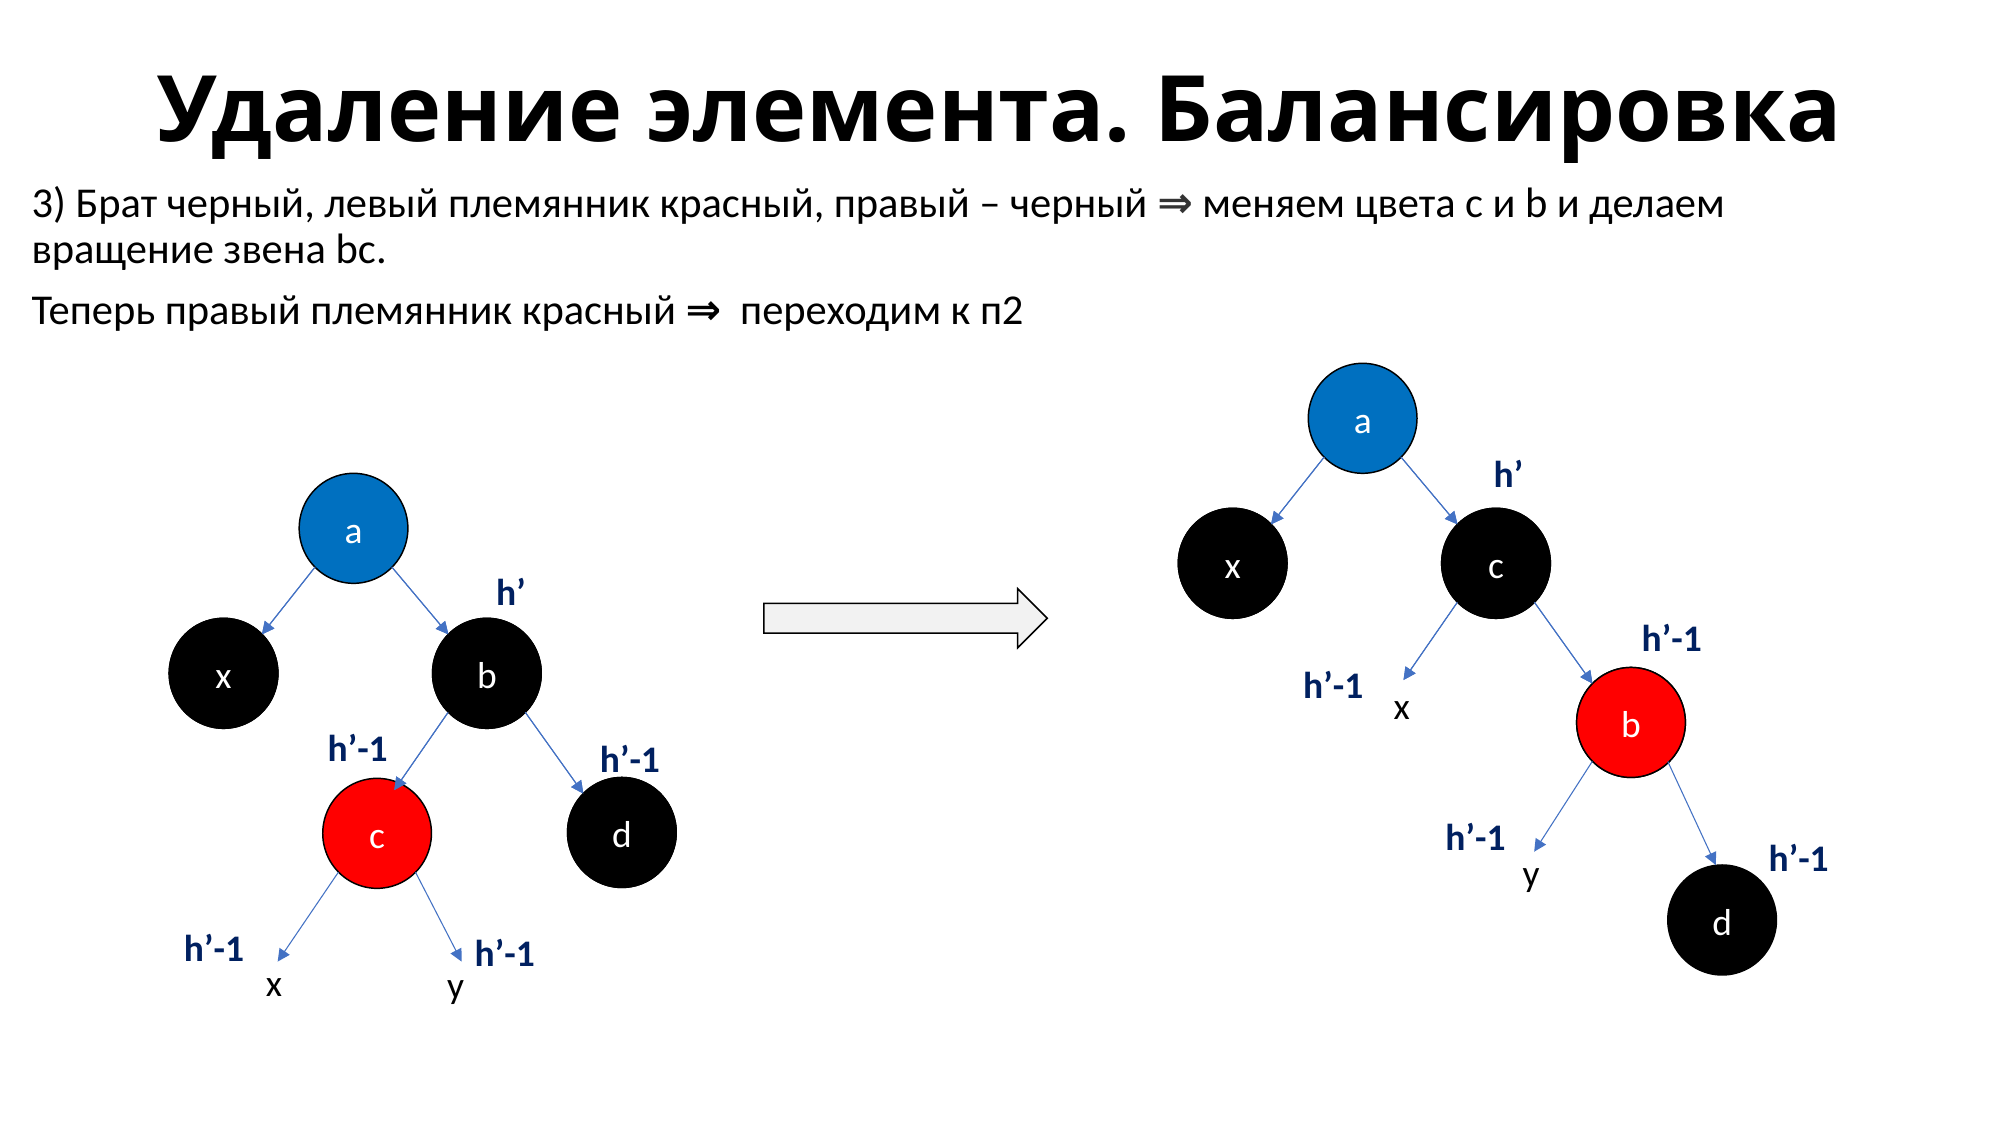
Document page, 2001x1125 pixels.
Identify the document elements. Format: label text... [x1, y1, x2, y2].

text_box y [1507, 841, 1555, 902]
text_box h’-1 [1753, 826, 1863, 887]
text_box h’-1 [459, 921, 569, 982]
text_box [763, 588, 1048, 648]
text_box x [251, 951, 327, 1012]
text_box d [567, 788, 677, 888]
text_box h’ [1478, 442, 1555, 503]
text_box x [169, 618, 278, 729]
text_box h’-1 [1288, 653, 1398, 714]
text_box b [1576, 667, 1686, 778]
text_box c [322, 778, 432, 889]
text_box h’-1 [585, 727, 694, 788]
text_box h’-1 [169, 916, 278, 977]
text_box h’-1 [1430, 805, 1540, 866]
text_box h’-1 [312, 716, 422, 777]
text_box d [1667, 864, 1777, 976]
text_box a [1308, 363, 1418, 474]
text_box h’ [481, 560, 558, 621]
text_box x [1378, 674, 1455, 735]
text_box h’-1 [1626, 606, 1736, 667]
title Удаление элемента. Балансировка [137, 3, 1863, 221]
text_box b [432, 618, 542, 729]
text_box a [299, 473, 408, 584]
text_box c [1441, 508, 1551, 619]
text_box x [1178, 508, 1288, 619]
text_box y [432, 953, 479, 1014]
list 3) Брат черный, левый племянник красный, правый – черный ⇒ меняем цвета c и b и делаем вращение звена bc. Теперь правый племянник красный ⇒ переходим к п2 [16, 173, 1863, 342]
